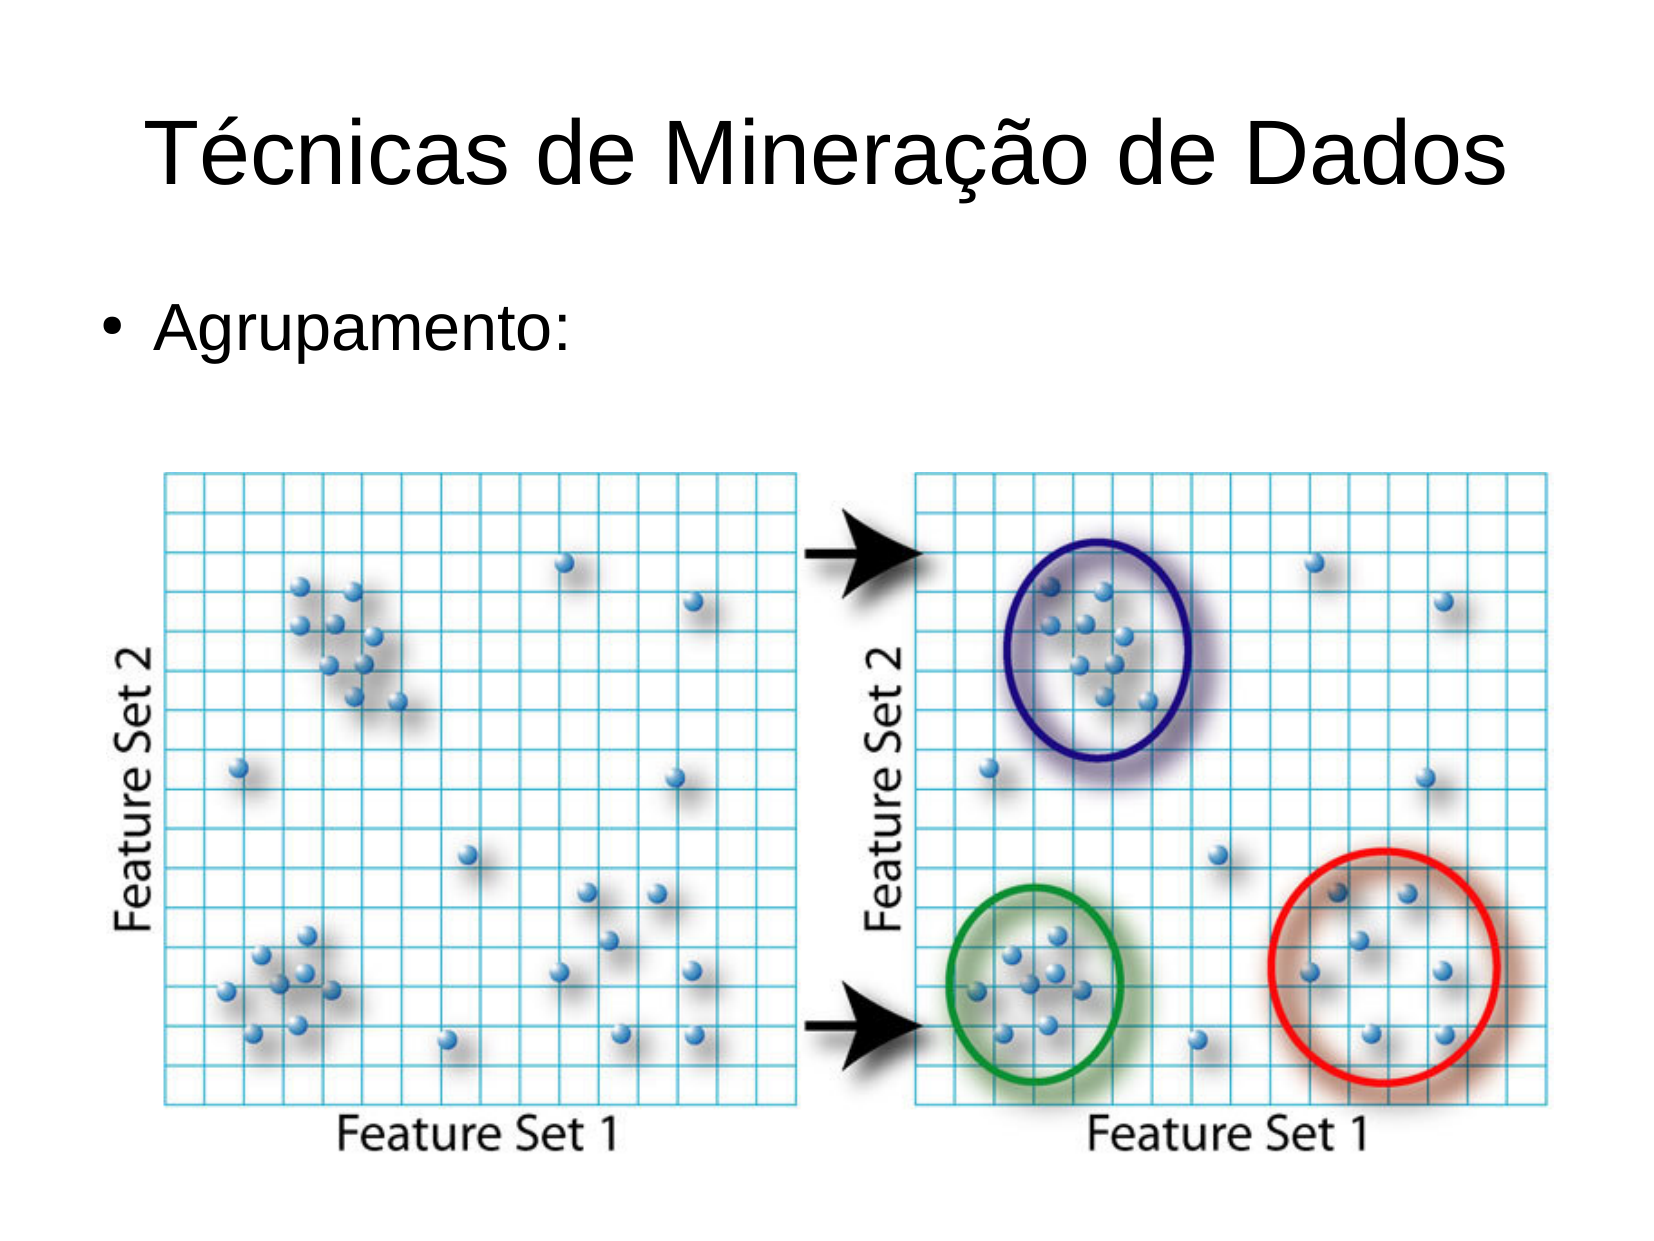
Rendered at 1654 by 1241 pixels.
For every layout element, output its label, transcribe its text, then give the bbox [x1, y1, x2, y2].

list Agrupamento: [82, 290, 1571, 1010]
title Técnicas de Mineração de Dados [82, 49, 1571, 257]
picture [106, 472, 1554, 1164]
